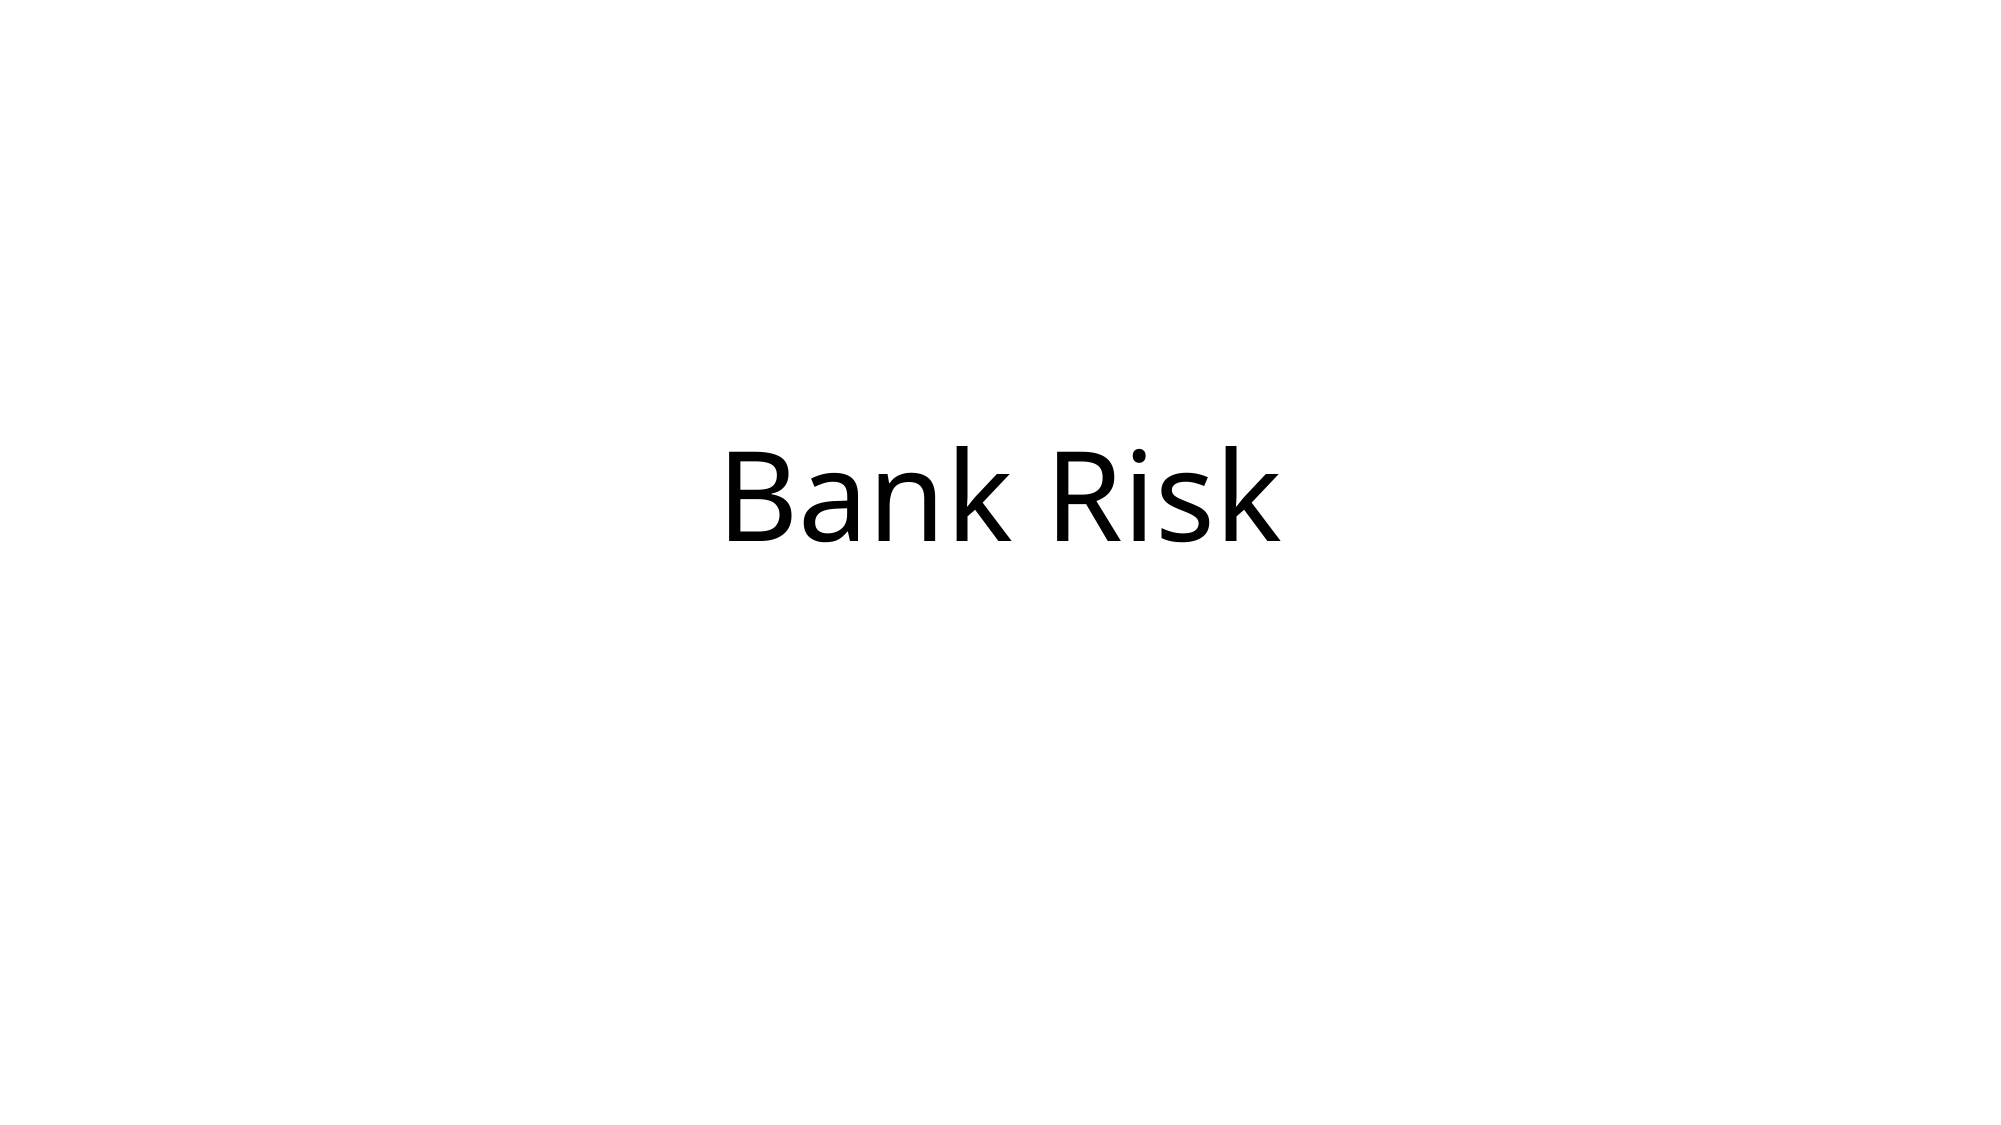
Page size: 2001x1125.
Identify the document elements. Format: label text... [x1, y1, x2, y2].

title Bank Risk [249, 184, 1750, 576]
